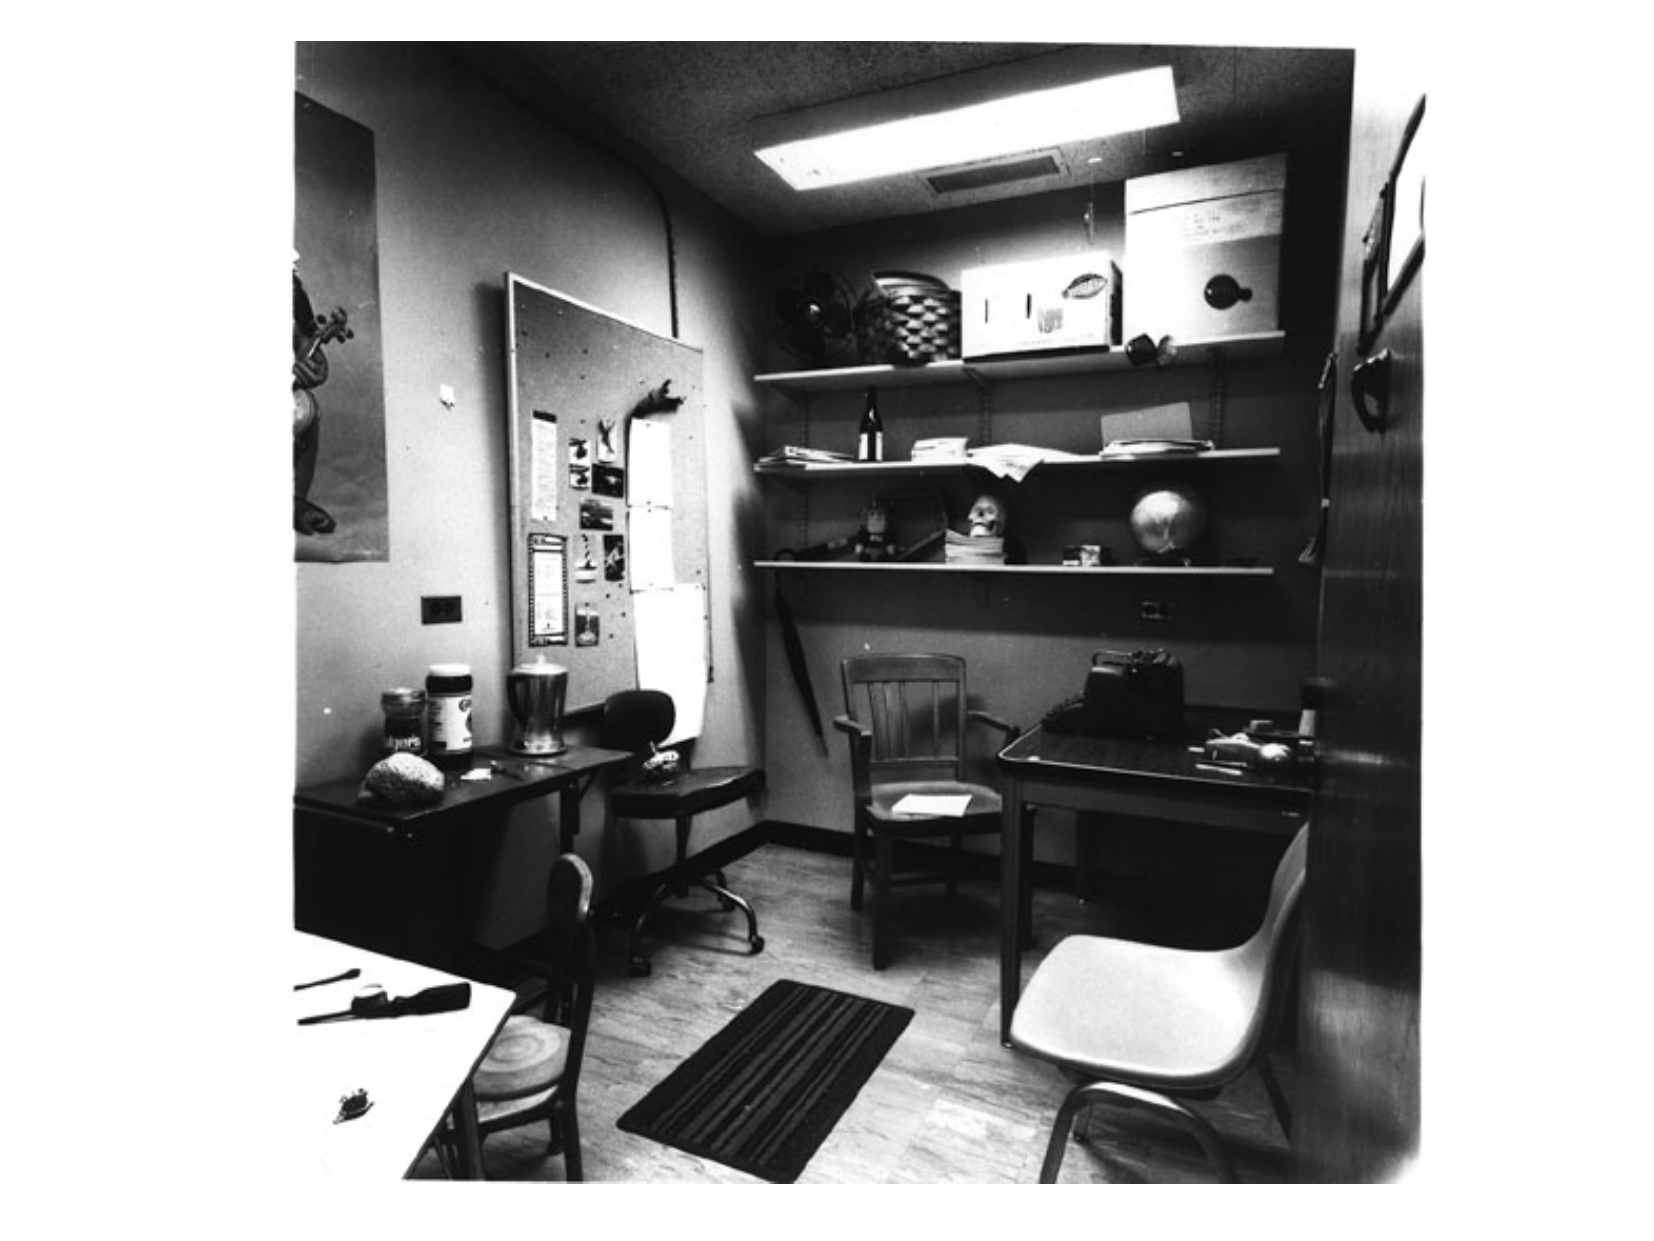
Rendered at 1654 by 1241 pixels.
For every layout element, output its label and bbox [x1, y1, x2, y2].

picture [289, 41, 1428, 1184]
